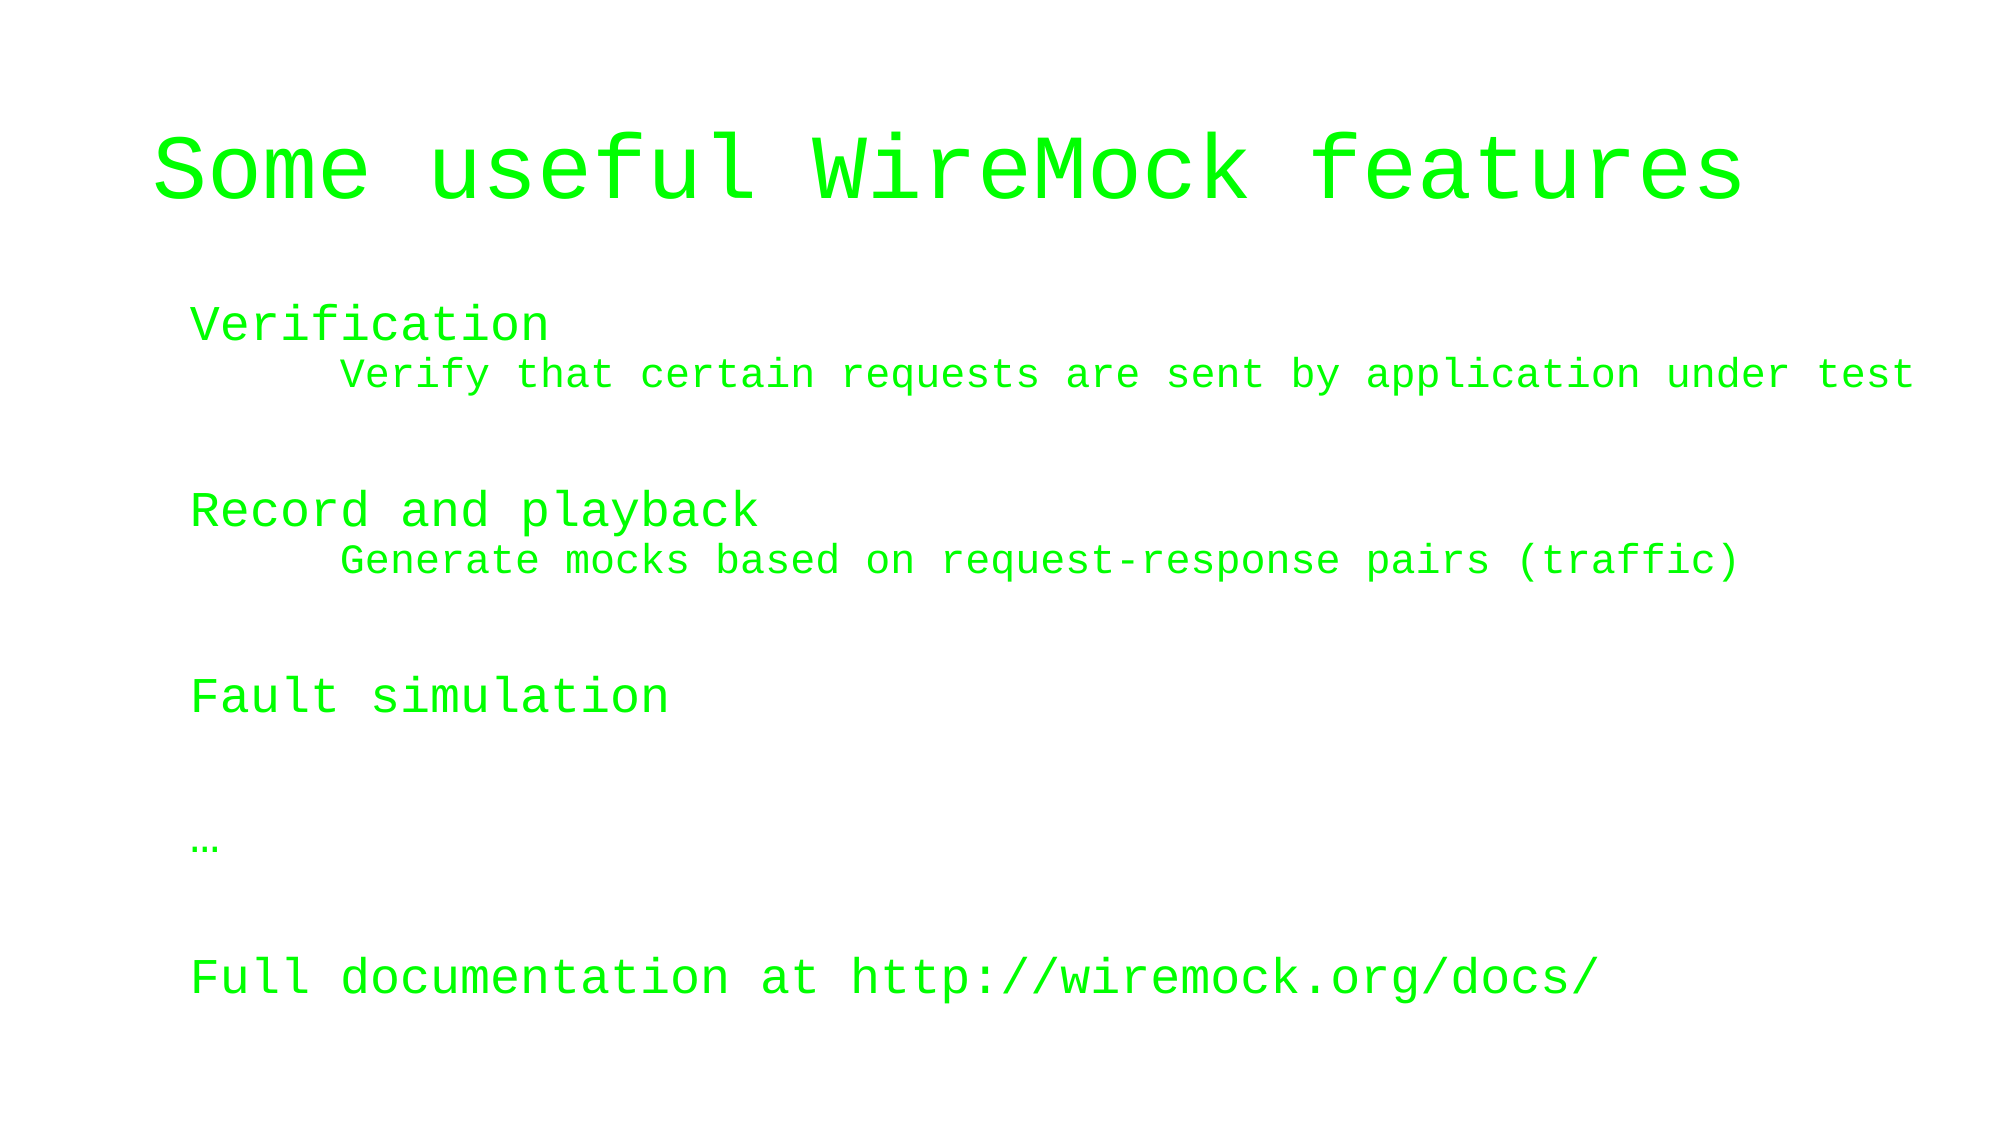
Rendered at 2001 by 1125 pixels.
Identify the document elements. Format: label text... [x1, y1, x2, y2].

title Some useful WireMock features [137, 59, 1863, 278]
list Verification Verify that certain requests are sent by application under test Record and playback Generate mocks based on request-response pairs (traffic) Fault simulation … Full documentation at http://wiremock.org/docs/ [137, 299, 2000, 1014]
